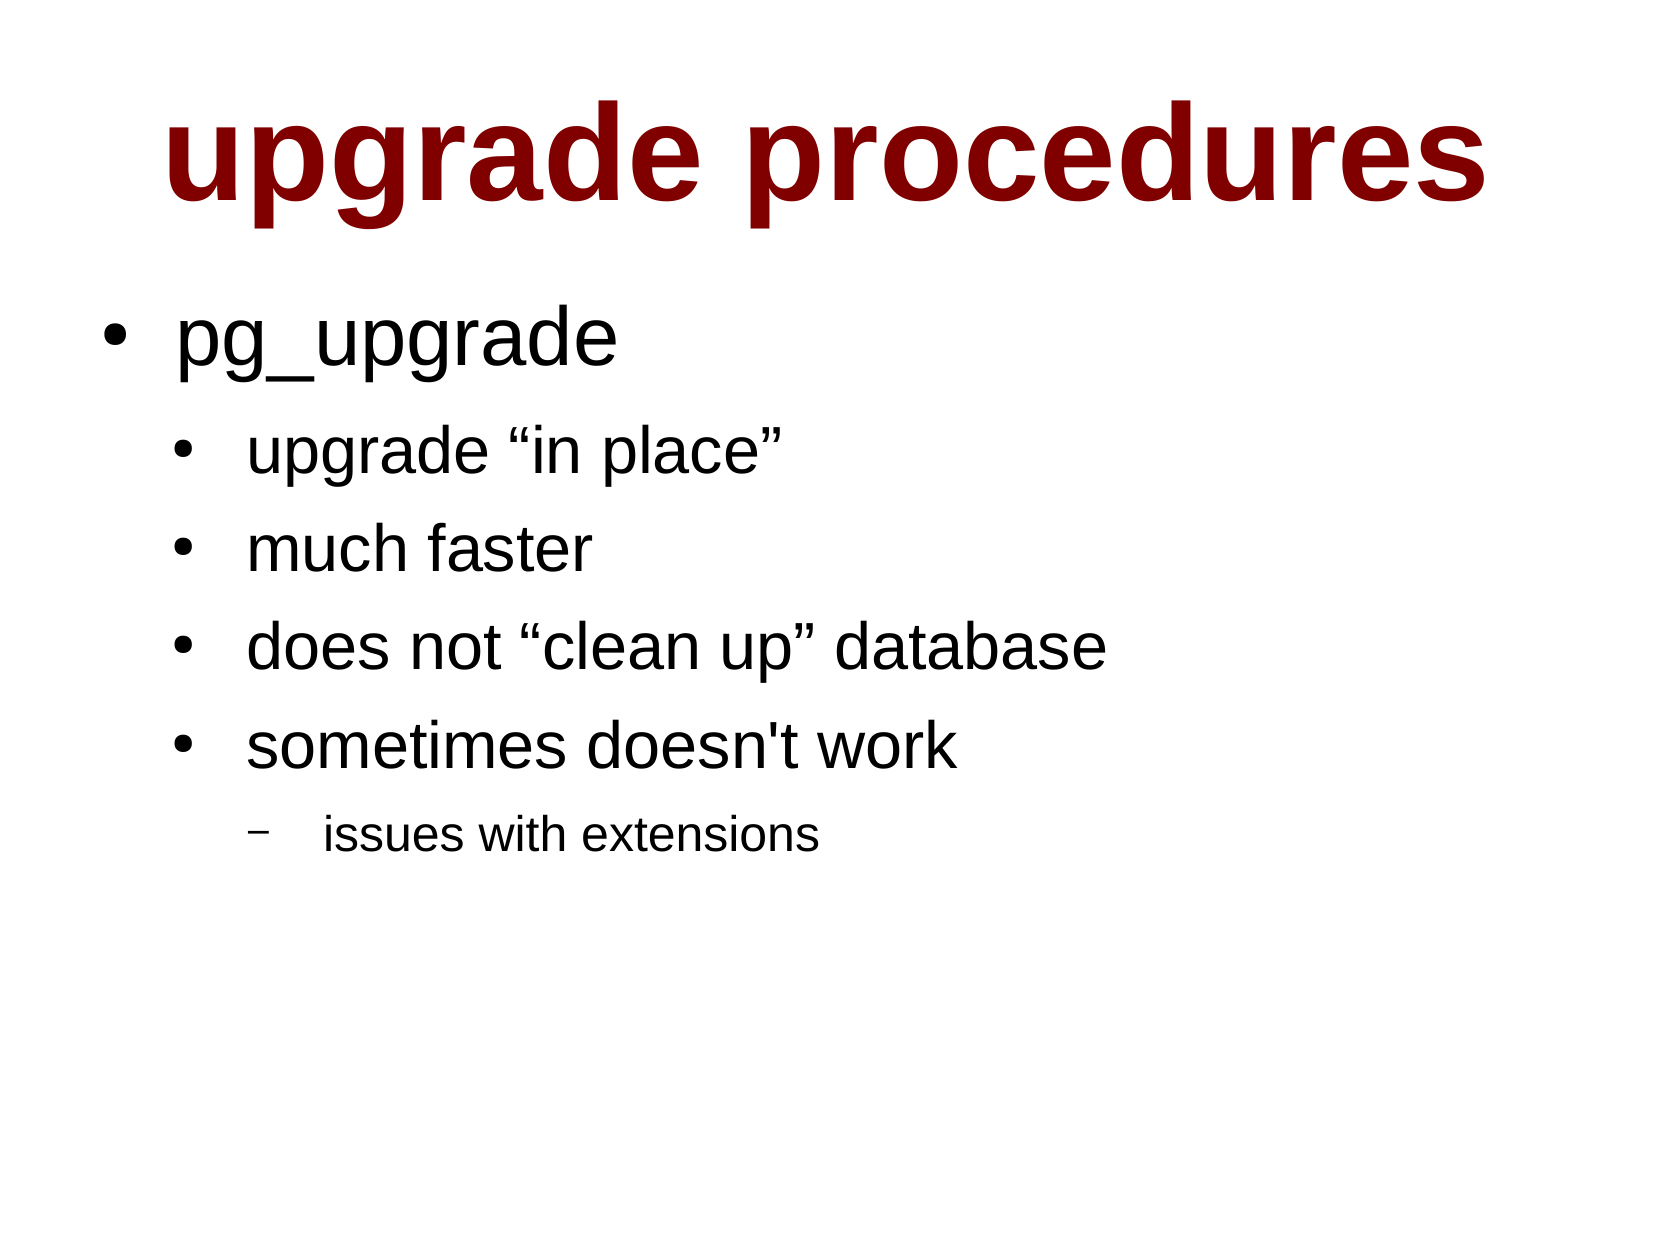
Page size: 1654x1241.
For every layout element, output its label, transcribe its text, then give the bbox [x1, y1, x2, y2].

list pg_upgrade upgrade “in place” much faster does not “clean up” database sometimes doesn't work issues with extensions [82, 290, 1571, 1094]
title upgrade procedures [82, 56, 1571, 250]
